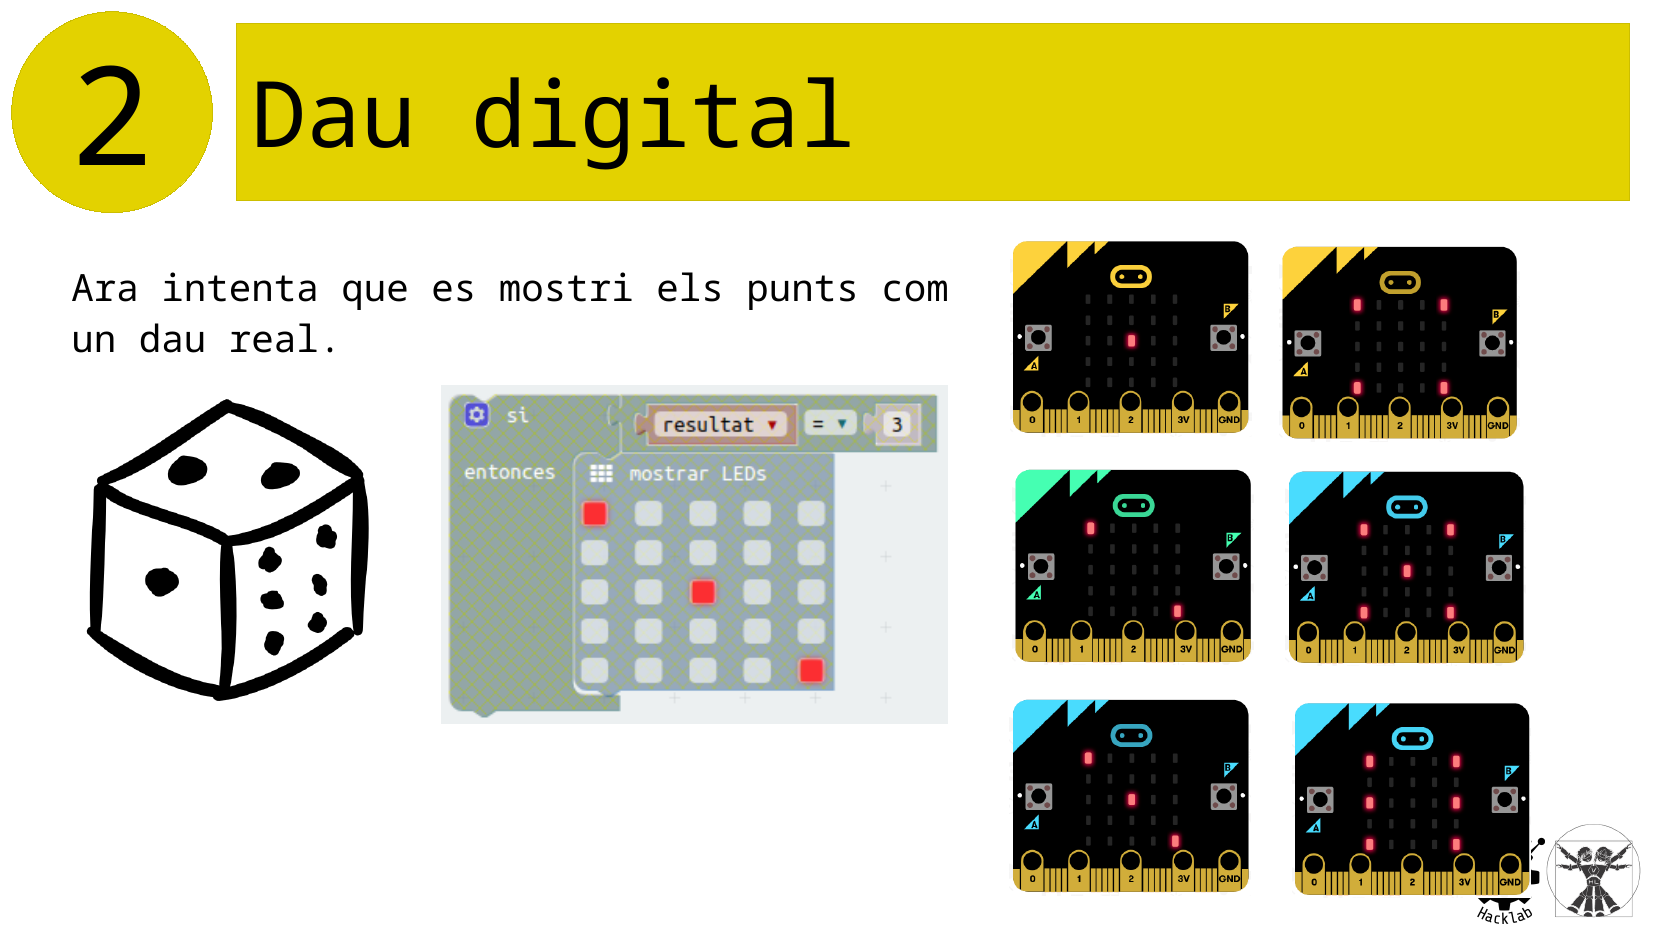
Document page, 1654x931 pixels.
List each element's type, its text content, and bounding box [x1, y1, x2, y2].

text_box Dau digital [236, 23, 1630, 201]
picture [1012, 466, 1254, 665]
picture [441, 385, 948, 724]
text_box Ara intenta que es mostri els punts com un dau real. [56, 254, 1011, 367]
picture [1010, 238, 1252, 437]
picture [76, 399, 379, 701]
picture [1279, 243, 1520, 442]
picture [1292, 700, 1642, 924]
text_box 2 [11, 11, 213, 213]
picture [1285, 469, 1526, 667]
picture [1009, 696, 1251, 896]
